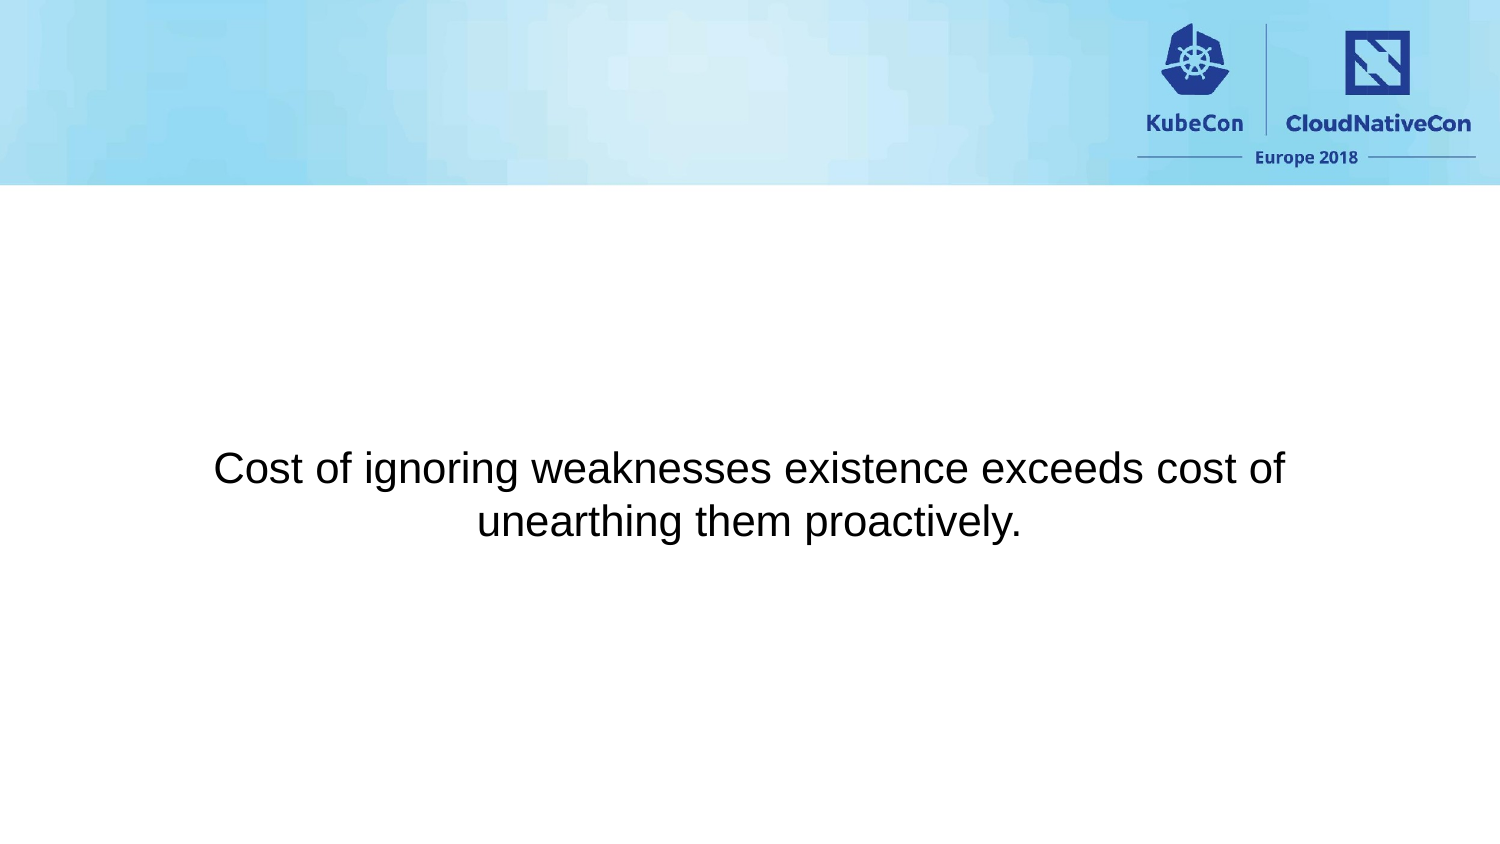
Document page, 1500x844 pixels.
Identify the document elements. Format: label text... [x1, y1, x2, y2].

title [103, 23, 1397, 187]
picture [0, 0, 1500, 844]
list Cost of ignoring weaknesses existence exceeds cost of unearthing them proactively. [103, 224, 1397, 760]
